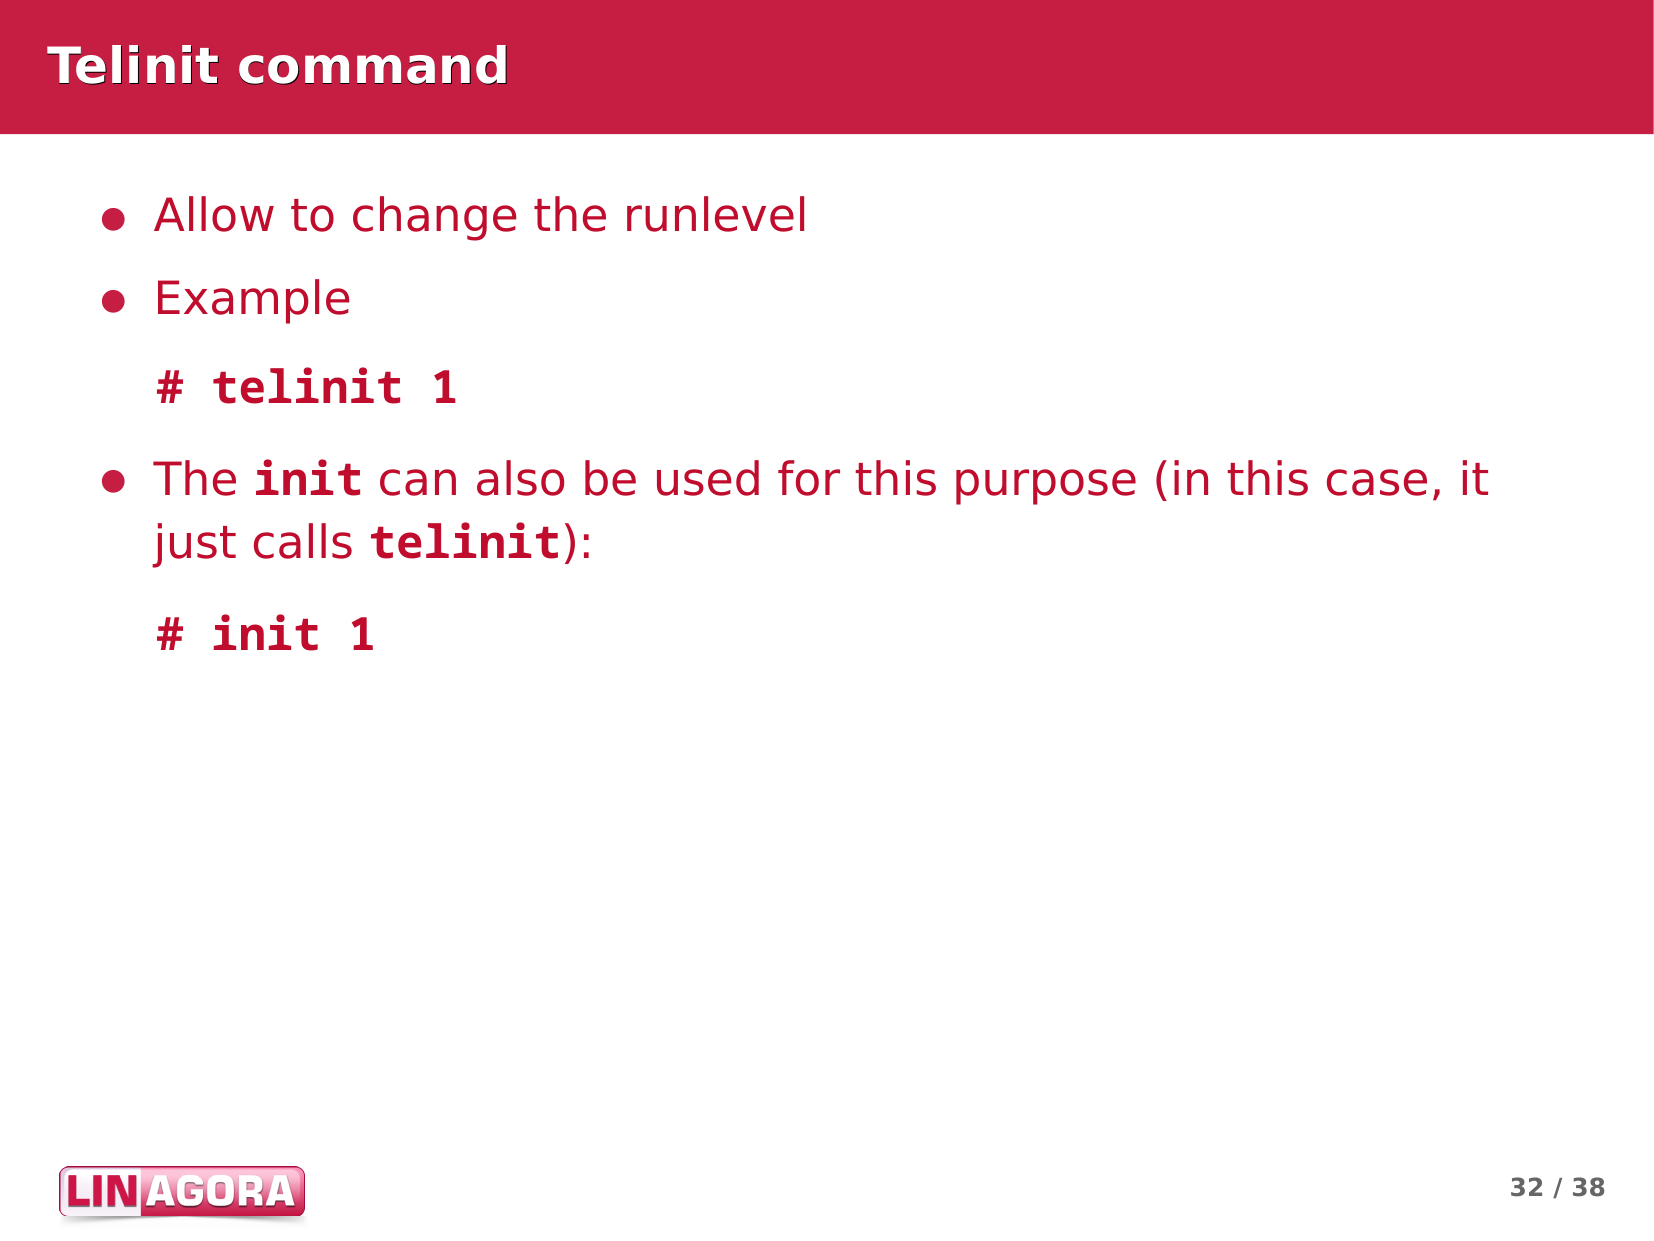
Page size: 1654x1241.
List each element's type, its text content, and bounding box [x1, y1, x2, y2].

picture [59, 1166, 308, 1229]
title Telinit command [47, 7, 1624, 126]
list Allow to change the runlevel Example # telinit 1 The init can also be used for this purpose (in this case, it just calls telinit): # init 1 [82, 188, 1571, 1134]
